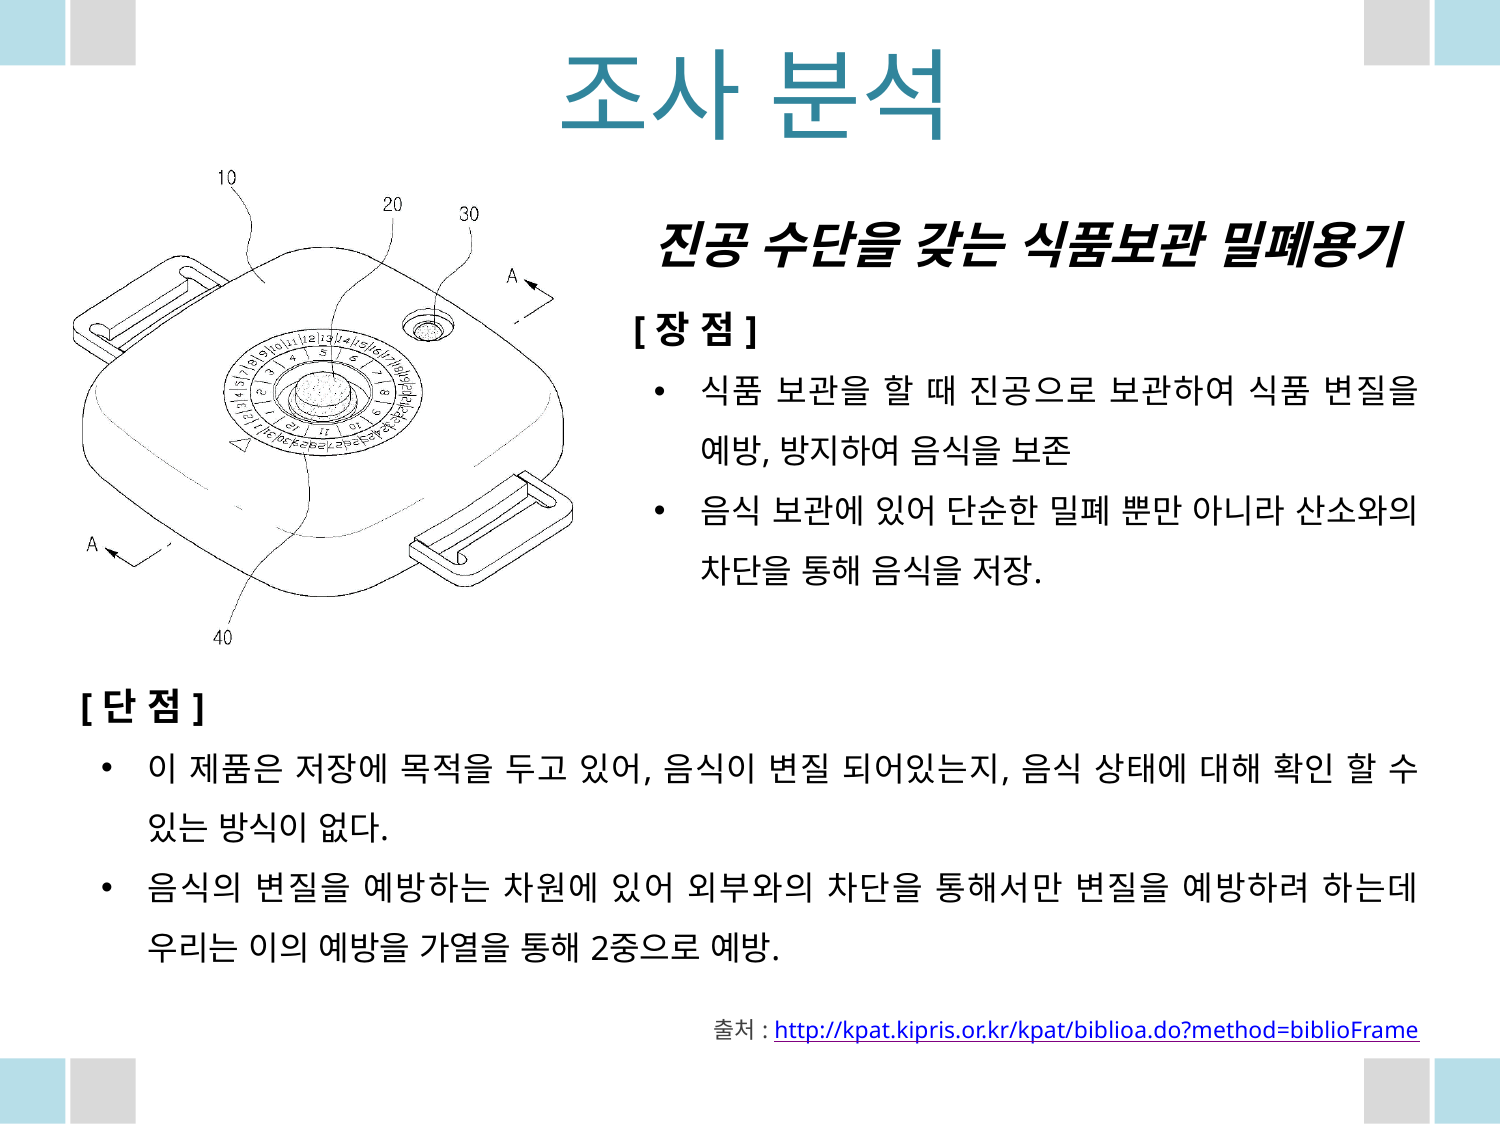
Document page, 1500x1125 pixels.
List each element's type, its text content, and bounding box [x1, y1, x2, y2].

text_box [70, 1058, 136, 1124]
text_box [0, 0, 66, 66]
text_box 조사 분석 [277, 25, 1235, 161]
text_box [1434, 1058, 1500, 1124]
text_box [1364, 0, 1430, 66]
picture [63, 161, 590, 653]
text_box [ 단 점 ] 이 제품은 저장에 목적을 두고 있어, 음식이 변질 되어있는지, 음식 상태에 대해 확인 할 수 있는 방식이 없다. 음식의 변질을 예방하는 차원에 있어 외부와의 차단을 통해서만 변질을 예방하려 하는데 우리는 이의 예방을 가열을 통해 2중으로 예방. [65, 652, 1435, 975]
text_box 진공 수단을 갖는 식품보관 밀폐용기 [638, 170, 1415, 275]
text_box [1364, 1058, 1430, 1124]
text_box 출처 : http://kpat.kipris.or.kr/kpat/biblioa.do?method=biblioFrame [520, 999, 1435, 1055]
text_box [ 장 점 ] 식품 보관을 할 때 진공으로 보관하여 식품 변질을 예방, 방지하여 음식을 보존 음식 보관에 있어 단순한 밀폐 뿐만 아니라 산소와의 차단을 통해 음식을 저장. [618, 275, 1435, 598]
text_box [0, 1058, 66, 1124]
text_box [70, 0, 136, 66]
text_box [1434, 0, 1500, 66]
